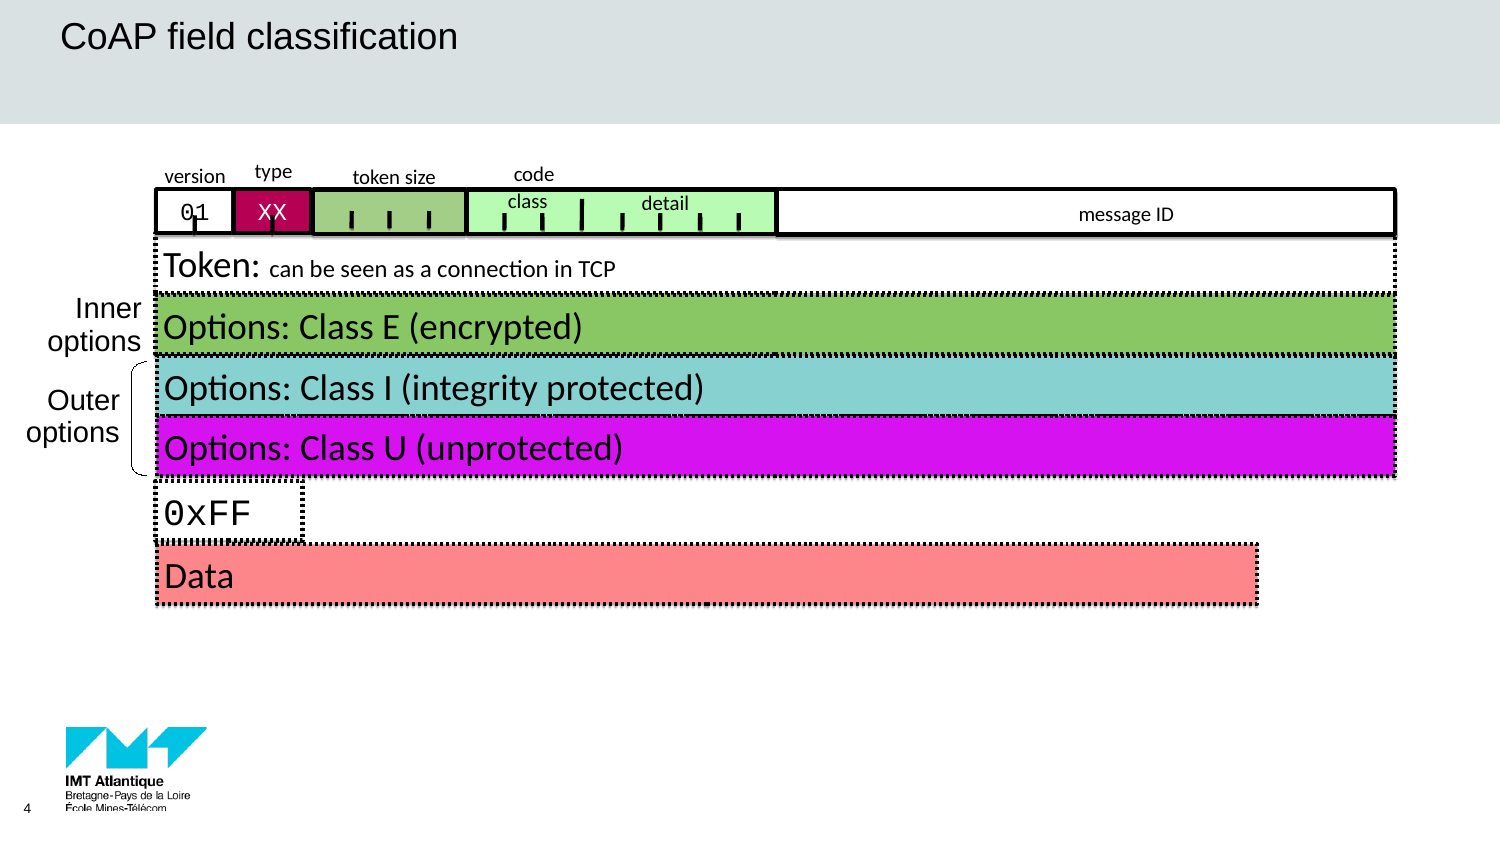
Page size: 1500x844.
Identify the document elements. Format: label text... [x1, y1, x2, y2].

text_box message ID [1014, 194, 1182, 231]
text_box [313, 189, 466, 234]
text_box XX [233, 188, 311, 234]
text_box Inner options [16, 285, 157, 370]
text_box [467, 188, 1396, 235]
text_box class [500, 180, 556, 221]
text_box Options: Class U (unprotected) [156, 416, 1395, 476]
text_box Token: can be seen as a connection in TCP [155, 233, 1396, 293]
text_box <number> [12, 794, 75, 822]
text_box token size [344, 158, 444, 189]
text_box Data [156, 544, 1257, 604]
list CoAP field classification [60, 12, 1247, 58]
text_box 0xFF [155, 480, 303, 541]
text_box 01 [184, 205, 191, 218]
text_box version [157, 155, 234, 196]
text_box detail [634, 181, 697, 222]
text_box Options: Class E (encrypted) [157, 294, 1396, 355]
text_box code [506, 155, 563, 189]
text_box Options: Class I (integrity protected) [156, 356, 1395, 416]
text_box 01 [156, 188, 233, 234]
text_box type [247, 152, 301, 188]
text_box Outer options [0, 376, 136, 459]
